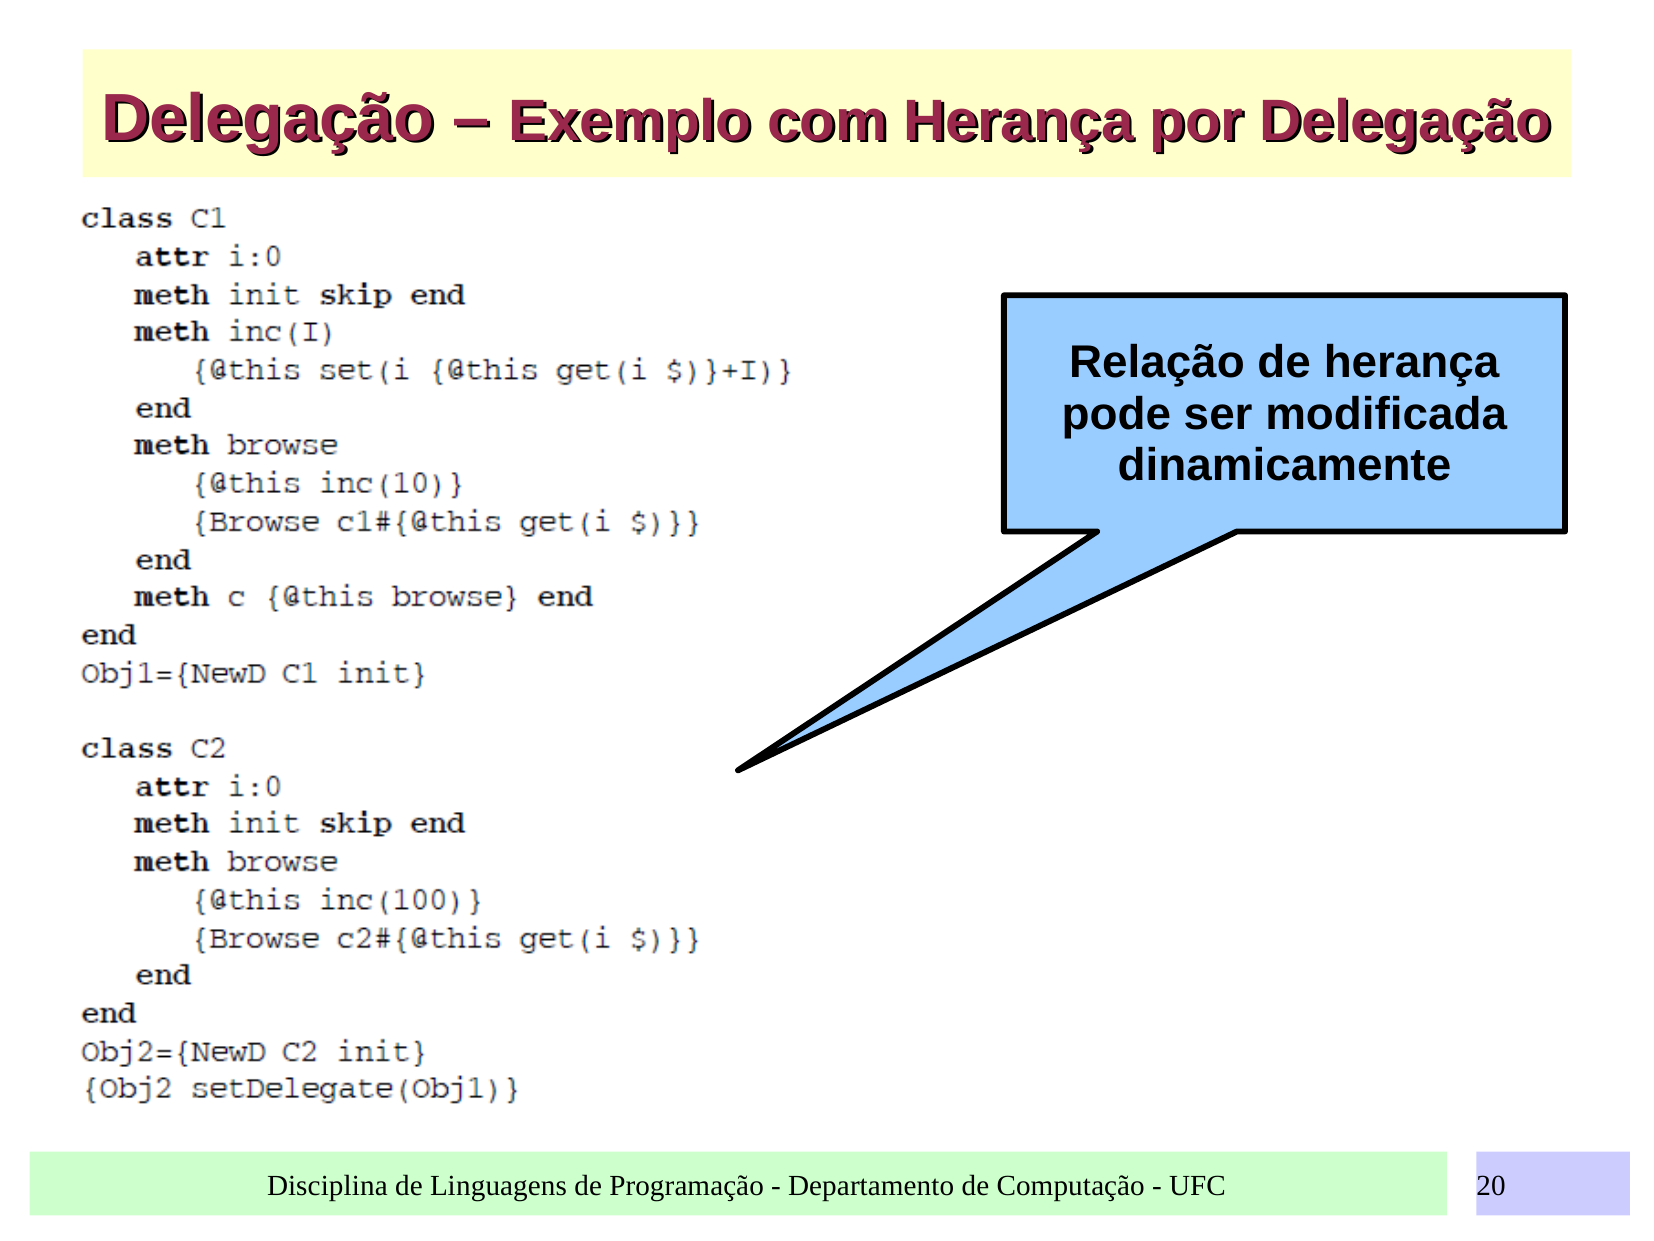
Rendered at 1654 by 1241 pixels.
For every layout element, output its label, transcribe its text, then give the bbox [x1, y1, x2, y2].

title Delegação – Exemplo com Herança por Delegação [82, 49, 1571, 178]
picture [78, 206, 796, 1109]
text_box <número> [1476, 1151, 1630, 1216]
text_box Disciplina de Linguagens de Programação - Departamento de Computação - UFC [29, 1151, 1447, 1216]
text_box Relação de herança pode ser modificada dinamicamente [737, 295, 1566, 771]
